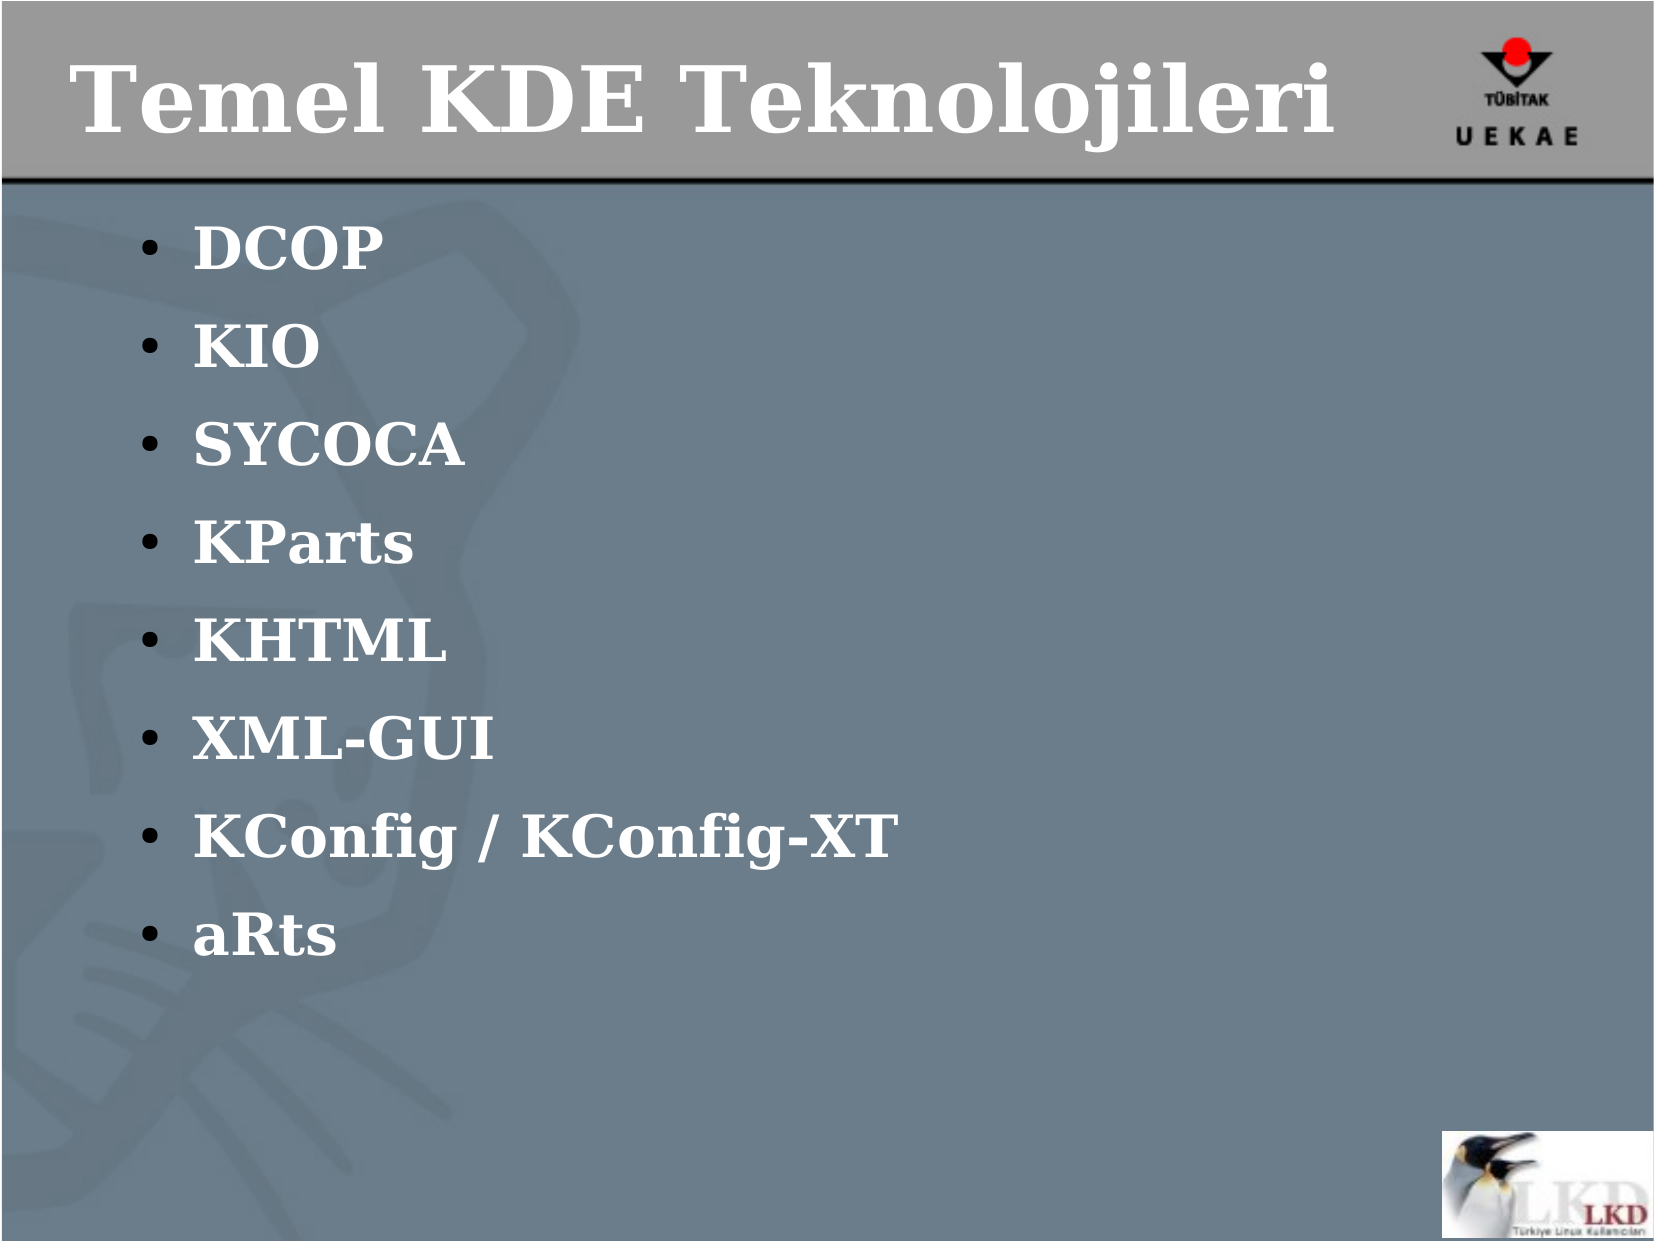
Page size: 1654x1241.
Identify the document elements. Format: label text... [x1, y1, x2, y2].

title Temel KDE Teknolojileri [0, 0, 1410, 204]
picture [1, 1, 1654, 1241]
list DCOP KIO SYCOCA KParts KHTML XML-GUI KConfig / KConfig-XT aRts [121, 214, 1534, 1163]
